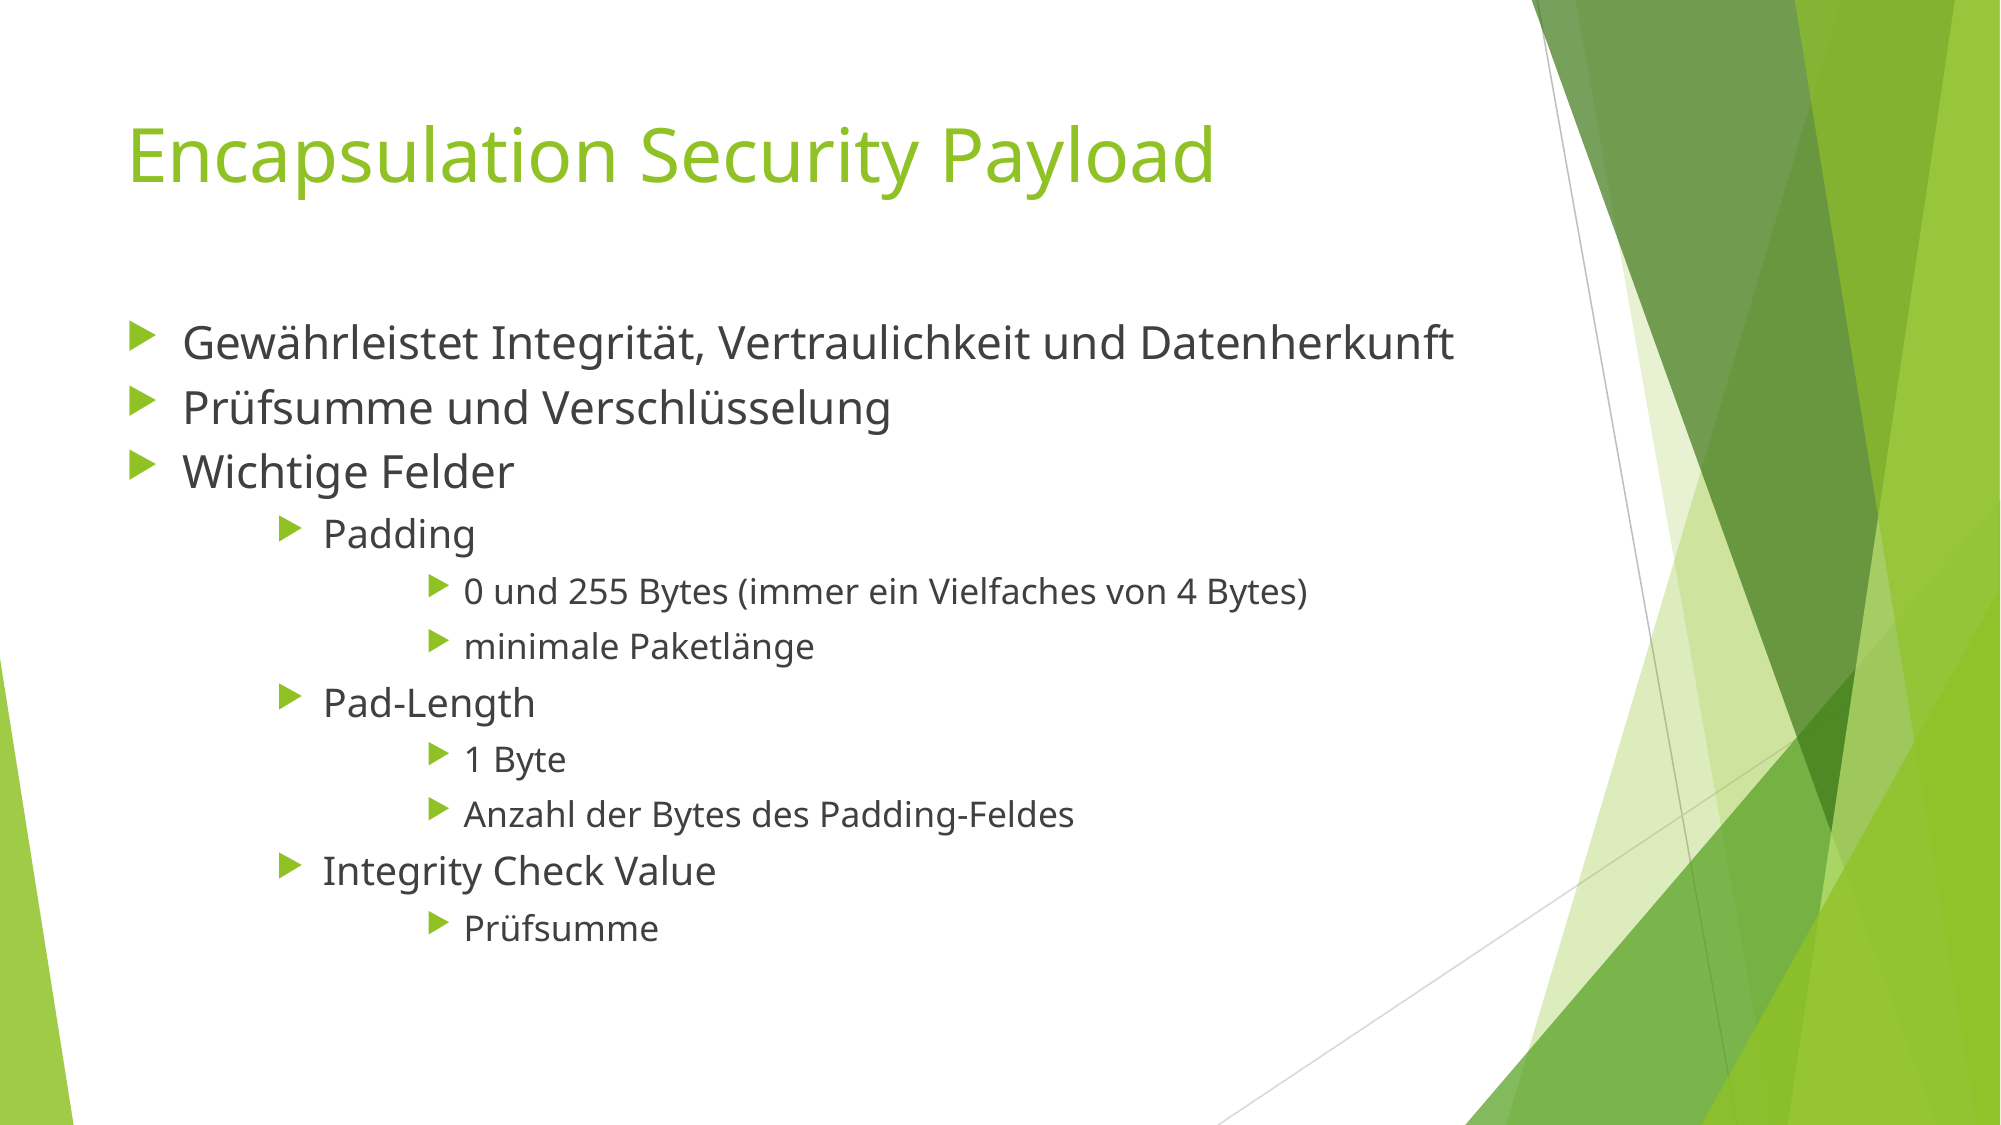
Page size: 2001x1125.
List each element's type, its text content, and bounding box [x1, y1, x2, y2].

list Gewährleistet Integrität, Vertraulichkeit und Datenherkunft Prüfsumme und Verschlüsselung Wichtige Felder Padding 0 und 255 Bytes (immer ein Vielfaches von 4 Bytes) minimale Paketlänge Pad-Length 1 Byte Anzahl der Bytes des Padding-Feldes Integrity Check Value Prüfsumme [111, 316, 1522, 992]
title Encapsulation Security Payload [111, 99, 1522, 316]
